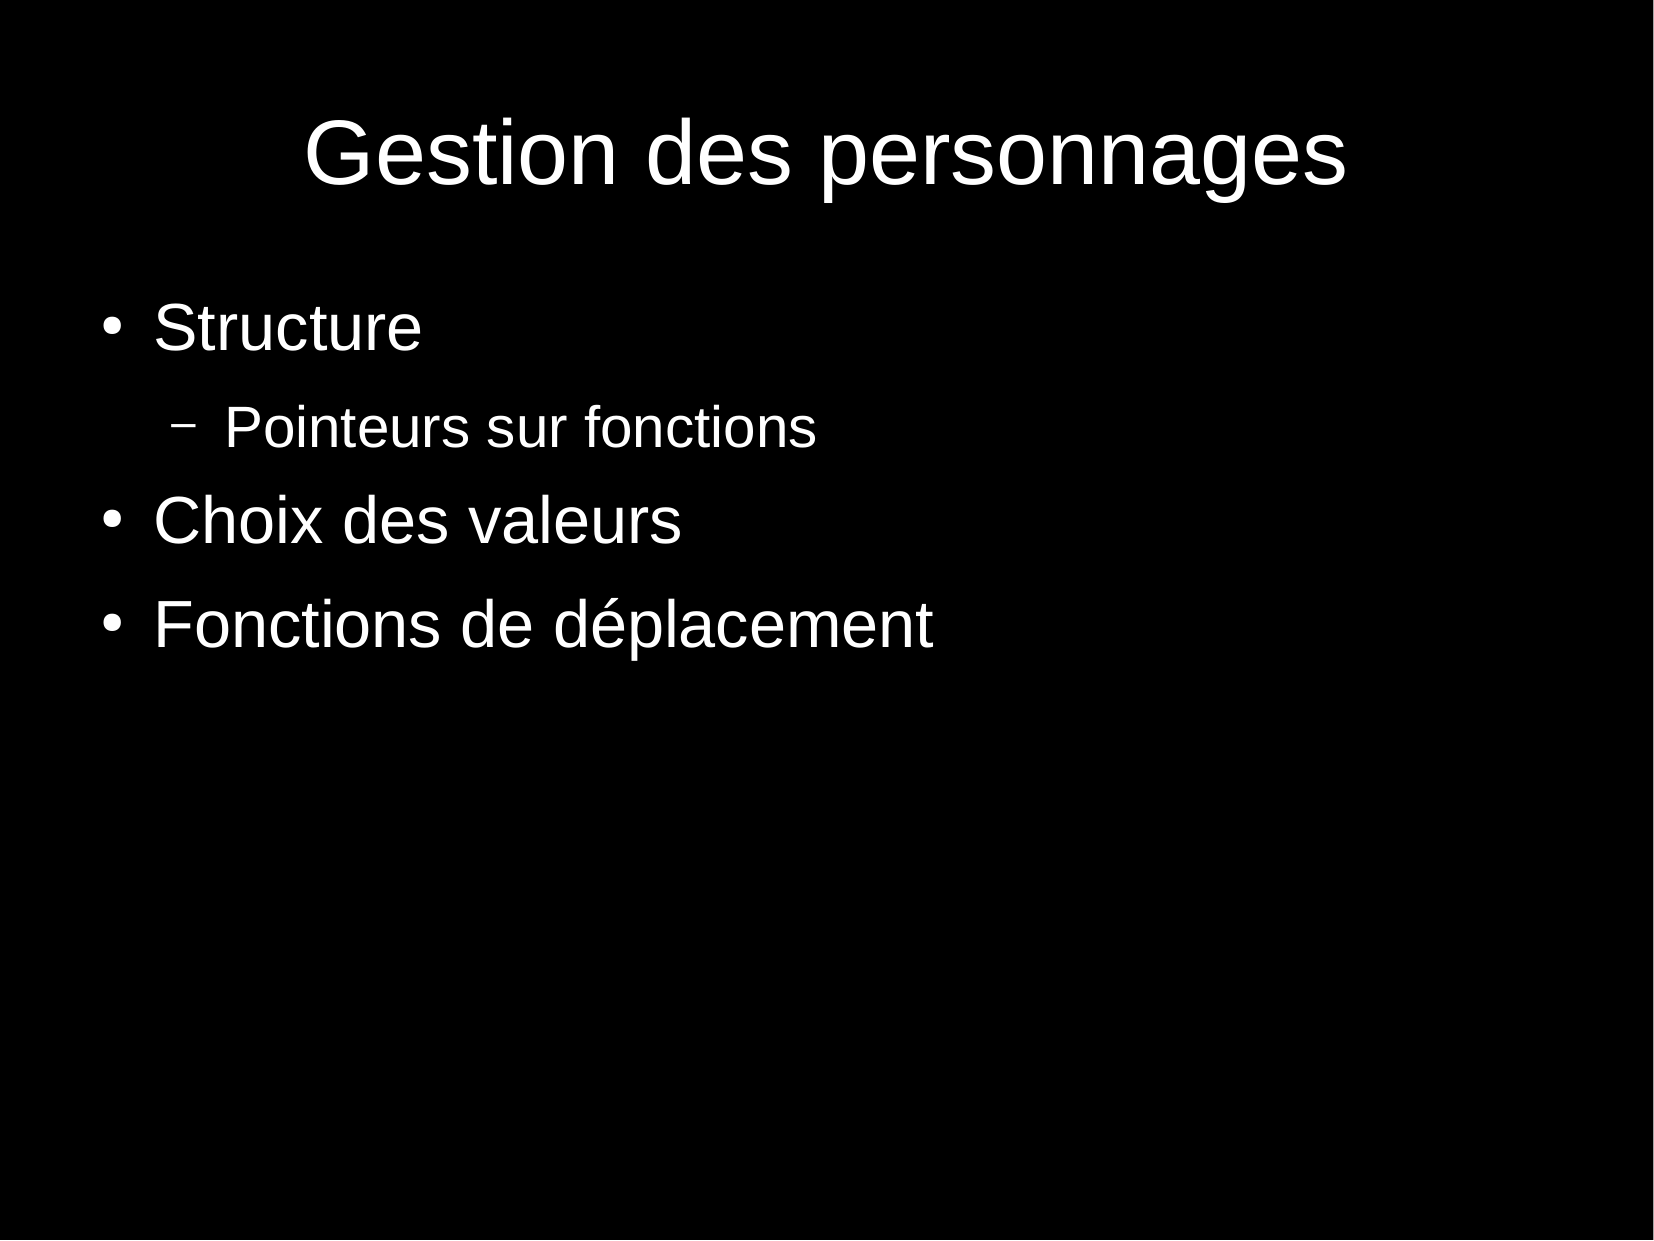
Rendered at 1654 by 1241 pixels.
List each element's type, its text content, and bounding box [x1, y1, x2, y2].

title Gestion des personnages [82, 49, 1571, 257]
list Structure Pointeurs sur fonctions Choix des valeurs Fonctions de déplacement [82, 290, 1571, 1109]
